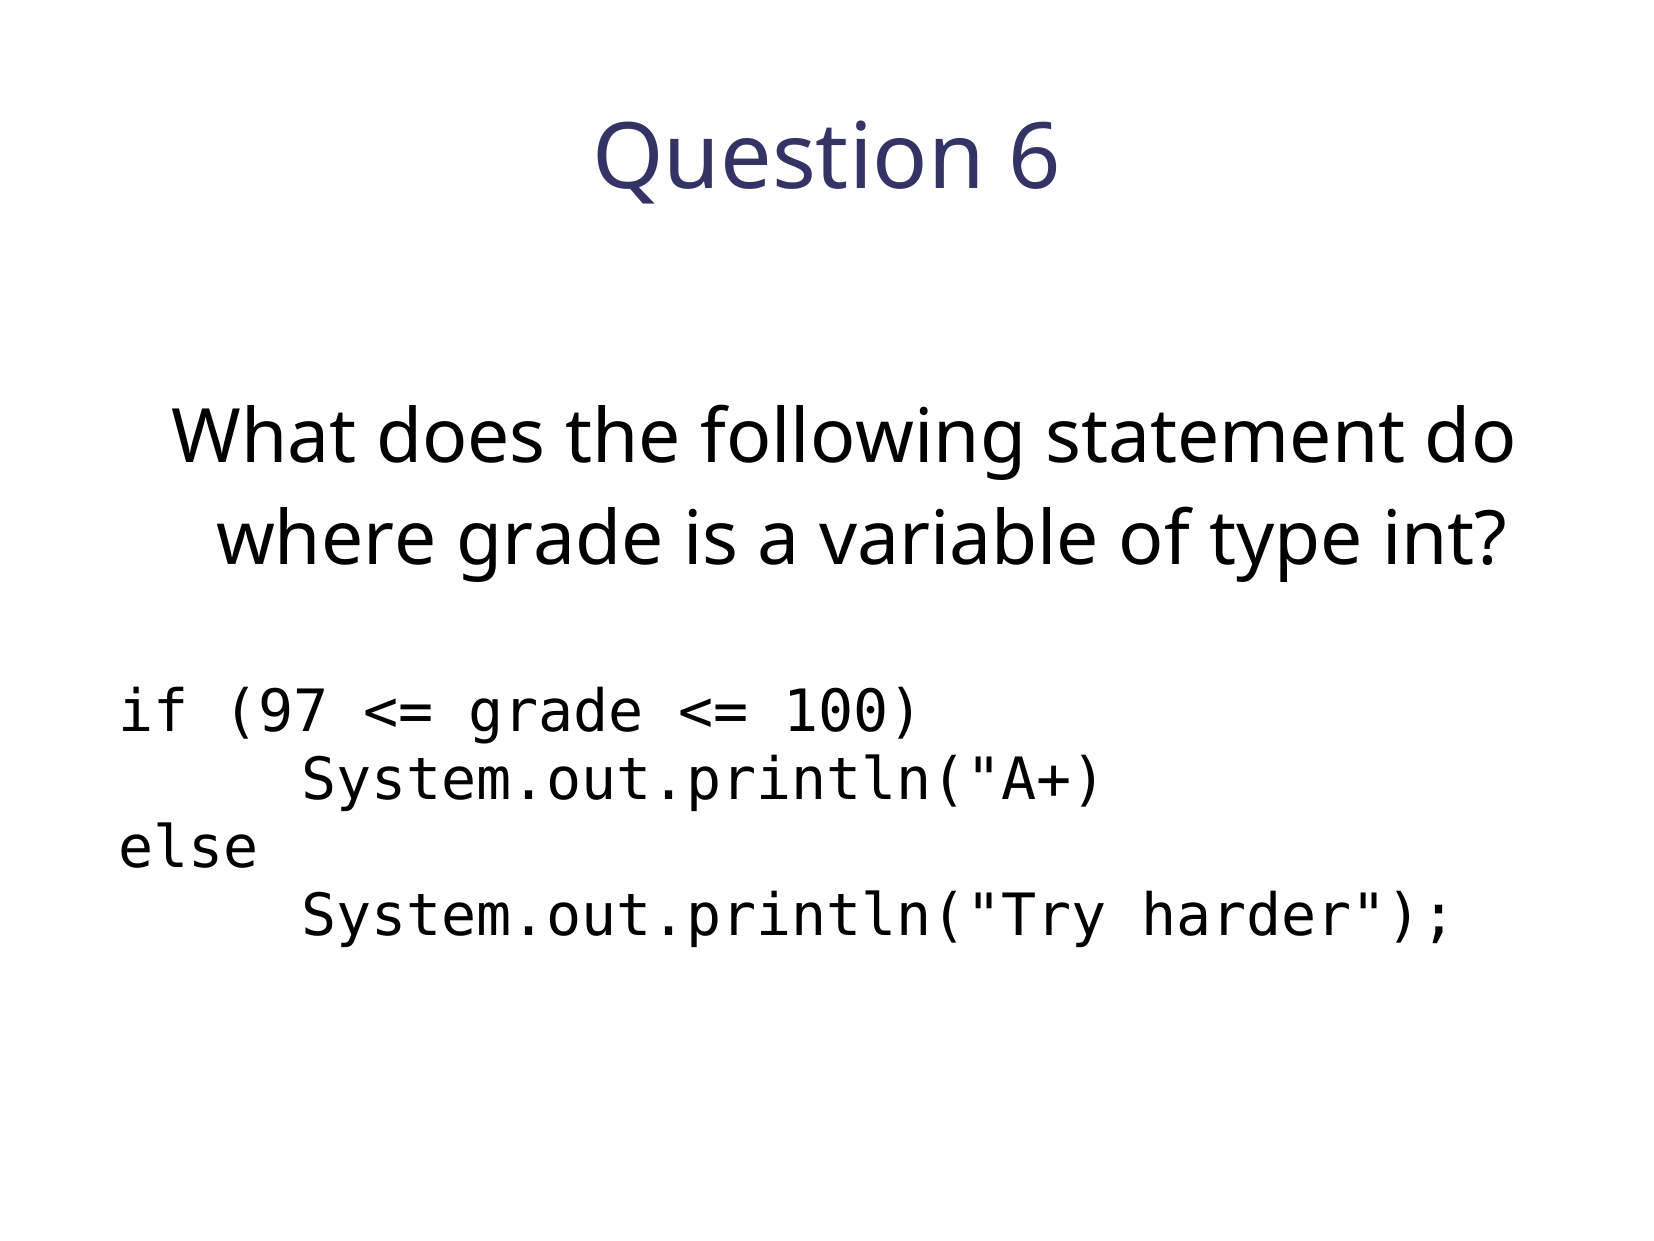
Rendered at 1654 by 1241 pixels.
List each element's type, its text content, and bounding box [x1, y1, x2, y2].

title Question <number> [82, 49, 1571, 257]
subtitle What does the following statement do where grade is a variable of type int? if (97 <= grade <= 100) System.out.println("A+) else System.out.println("Try harder"); [82, 297, 1571, 1102]
